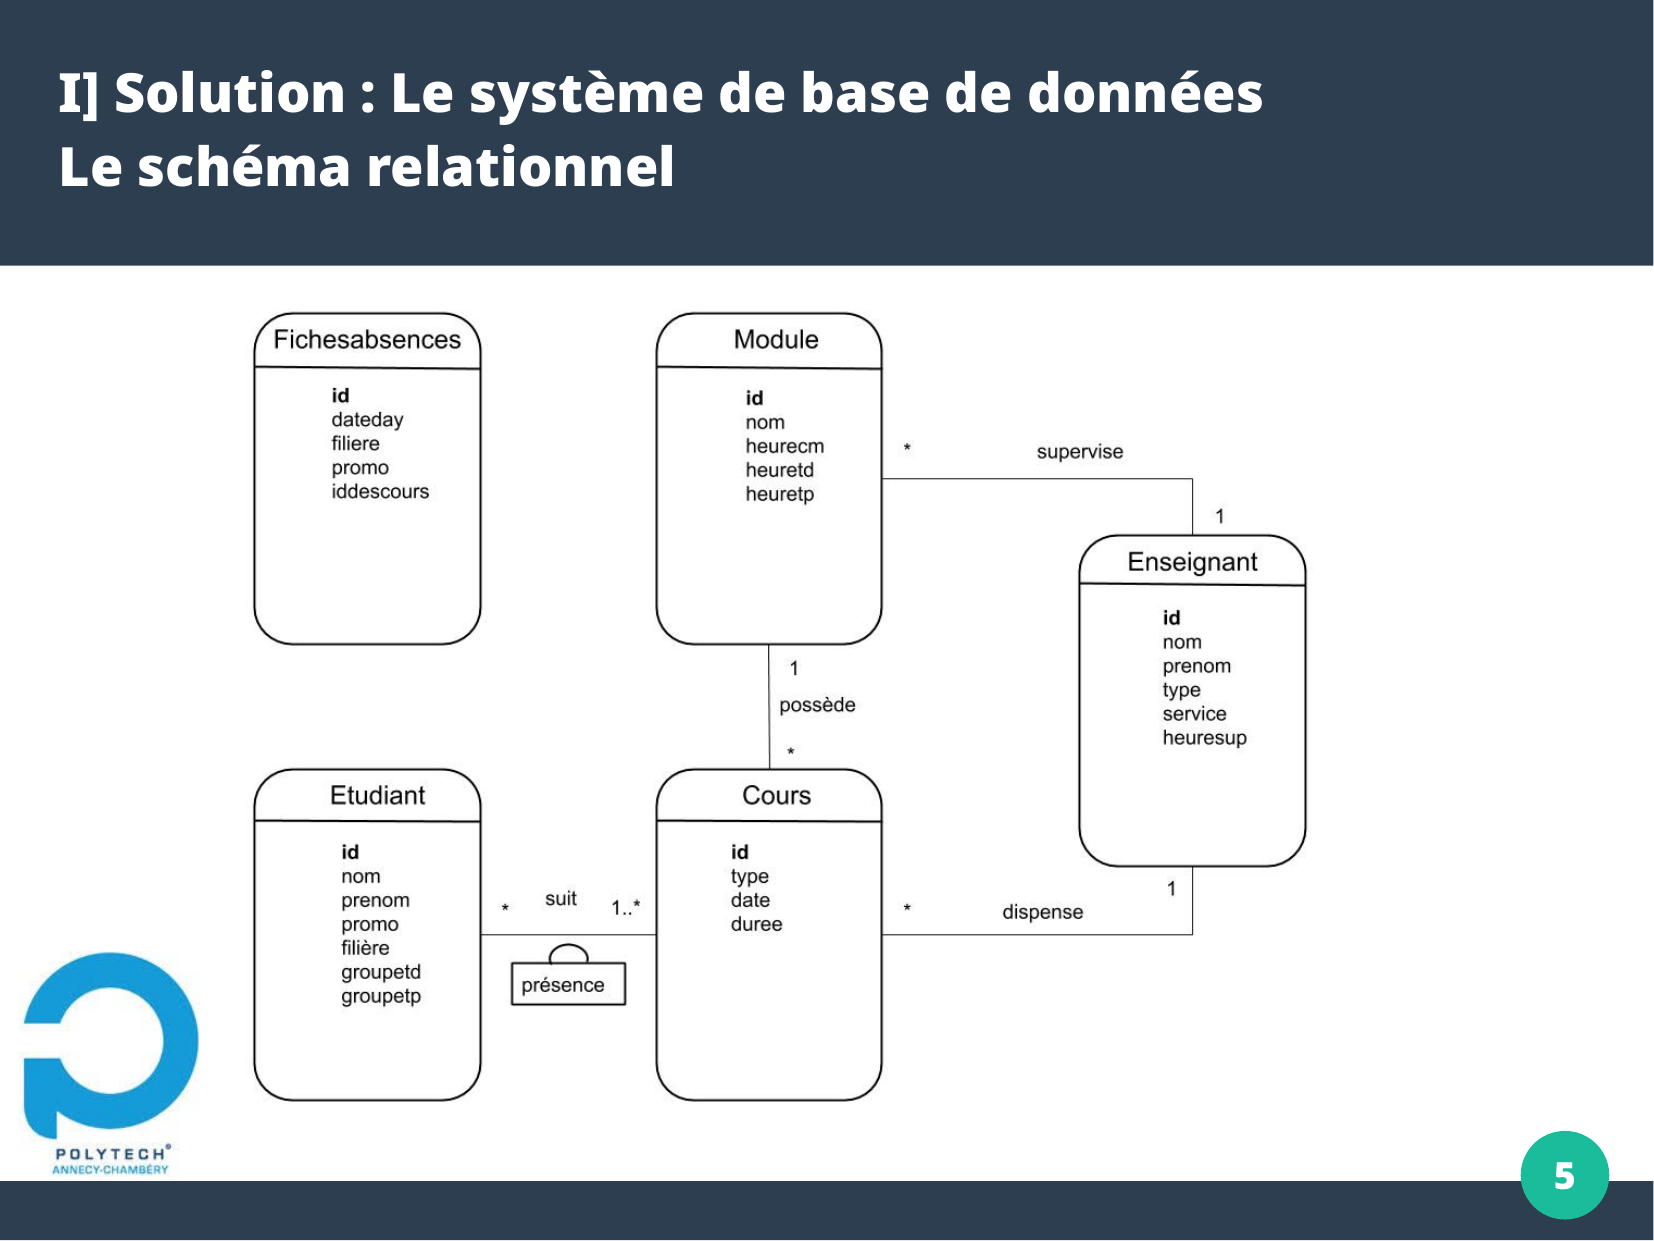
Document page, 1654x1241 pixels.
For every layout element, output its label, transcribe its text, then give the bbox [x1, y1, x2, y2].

title I] Solution : Le système de base de données Le schéma relationnel [59, 49, 1595, 207]
picture [0, 266, 1441, 1177]
